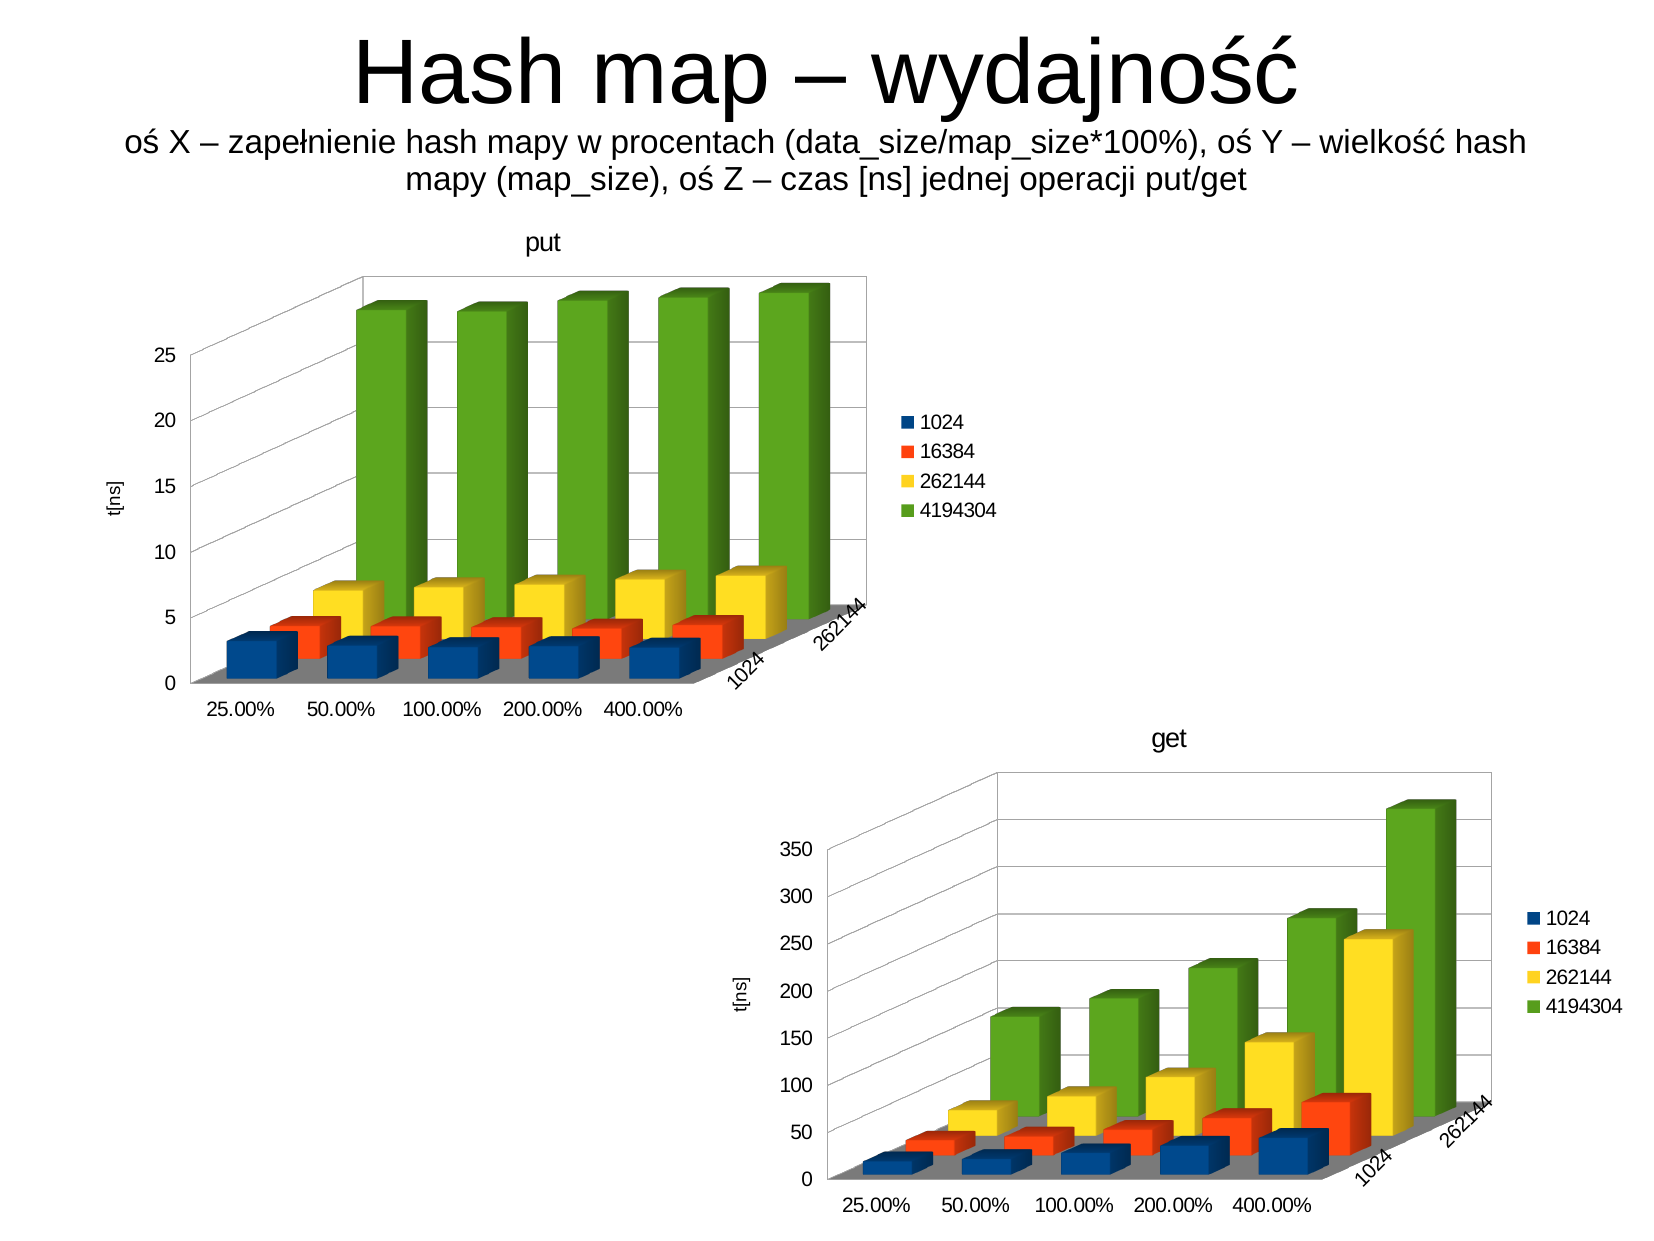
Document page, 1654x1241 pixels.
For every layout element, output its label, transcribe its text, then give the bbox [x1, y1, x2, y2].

title Hash map – wydajność oś X – zapełnienie hash mapy w procentach (data_size/map_size*100%), oś Y – wielkość hash mapy (map_size), oś Z – czas [ns] jednej operacji put/get [82, 5, 1571, 213]
chart [70, 200, 1642, 1229]
